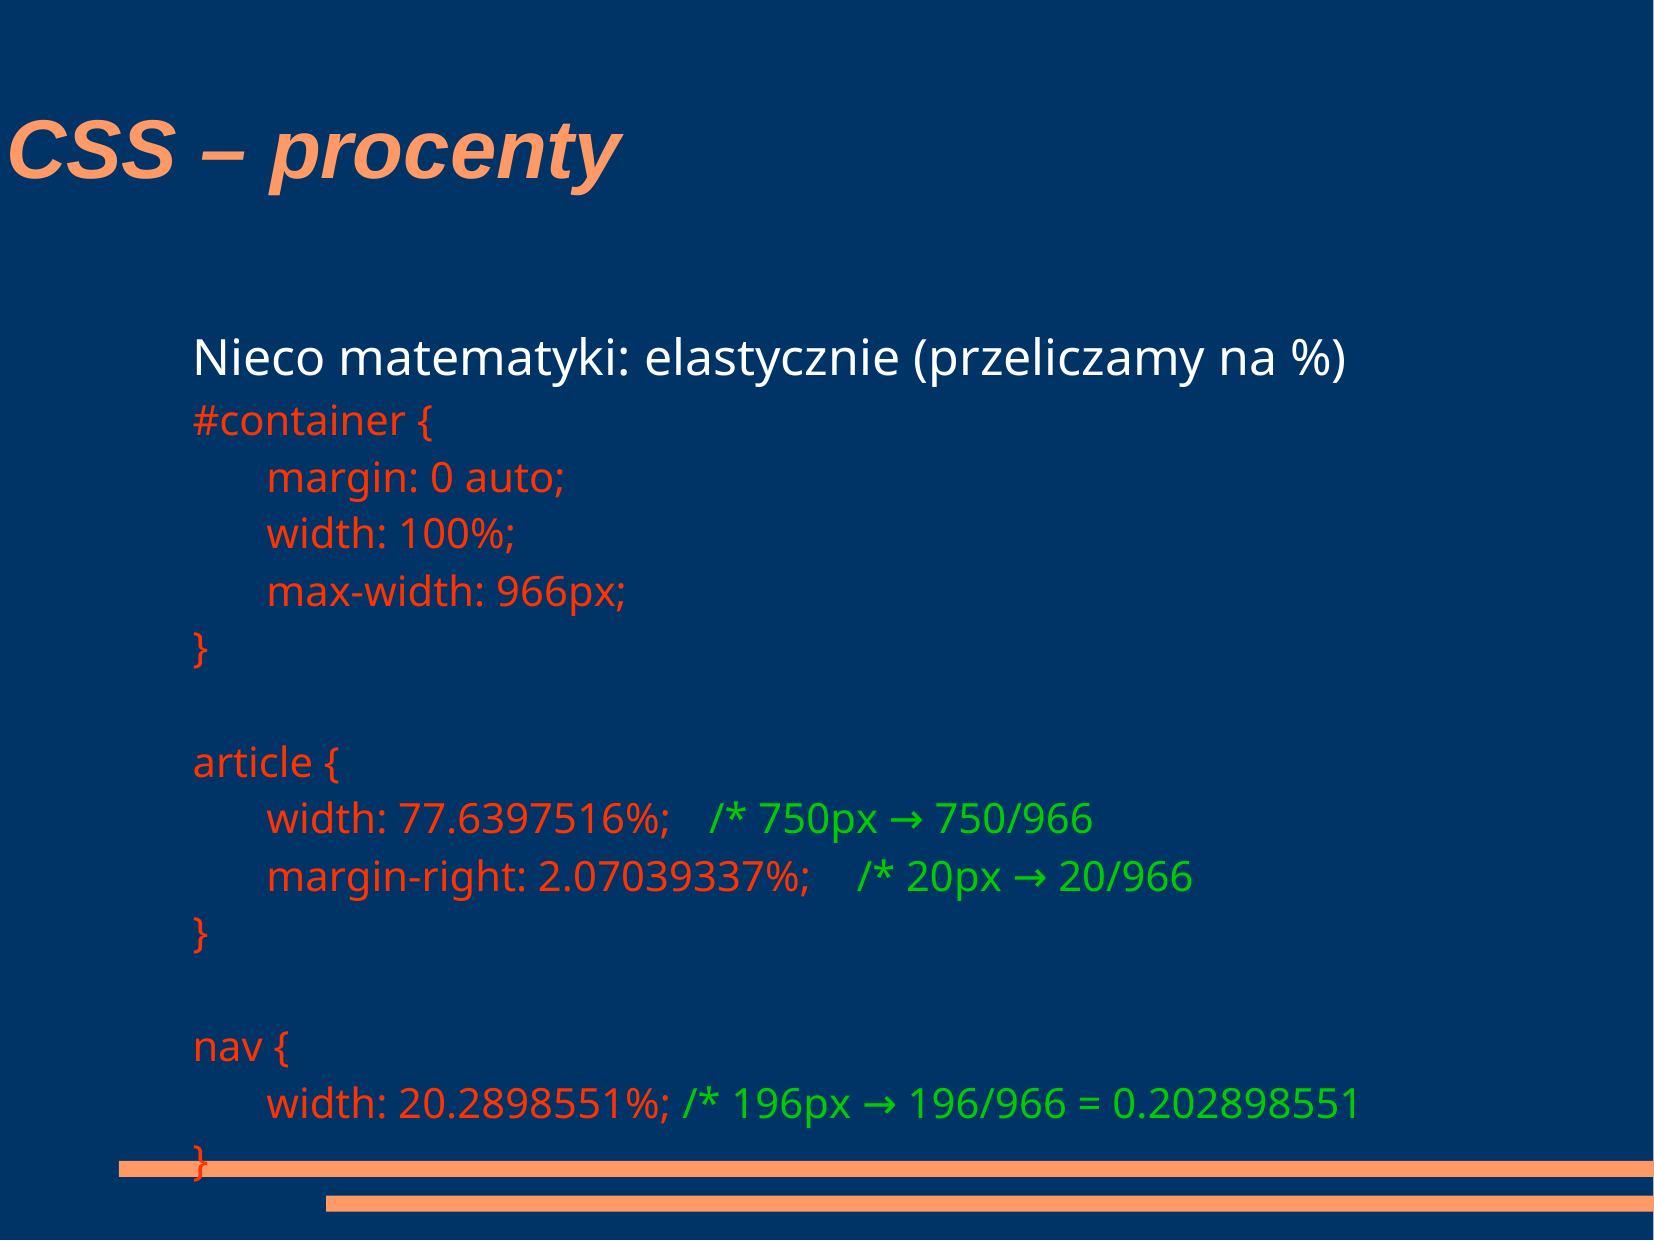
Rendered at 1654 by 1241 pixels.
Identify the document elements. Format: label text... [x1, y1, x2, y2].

title CSS – procenty [6, 46, 1649, 254]
list Nieco matematyki: elastycznie (przeliczamy na %) #container { margin: 0 auto; width: 100%; max-width: 966px; } article { width: 77.6397516%; /* 750px → 750/966 margin-right: 2.07039337%; /* 20px → 20/966 } nav { width: 20.2898551%; /* 196px → 196/966 = 0.202898551 } [121, 322, 1561, 1132]
